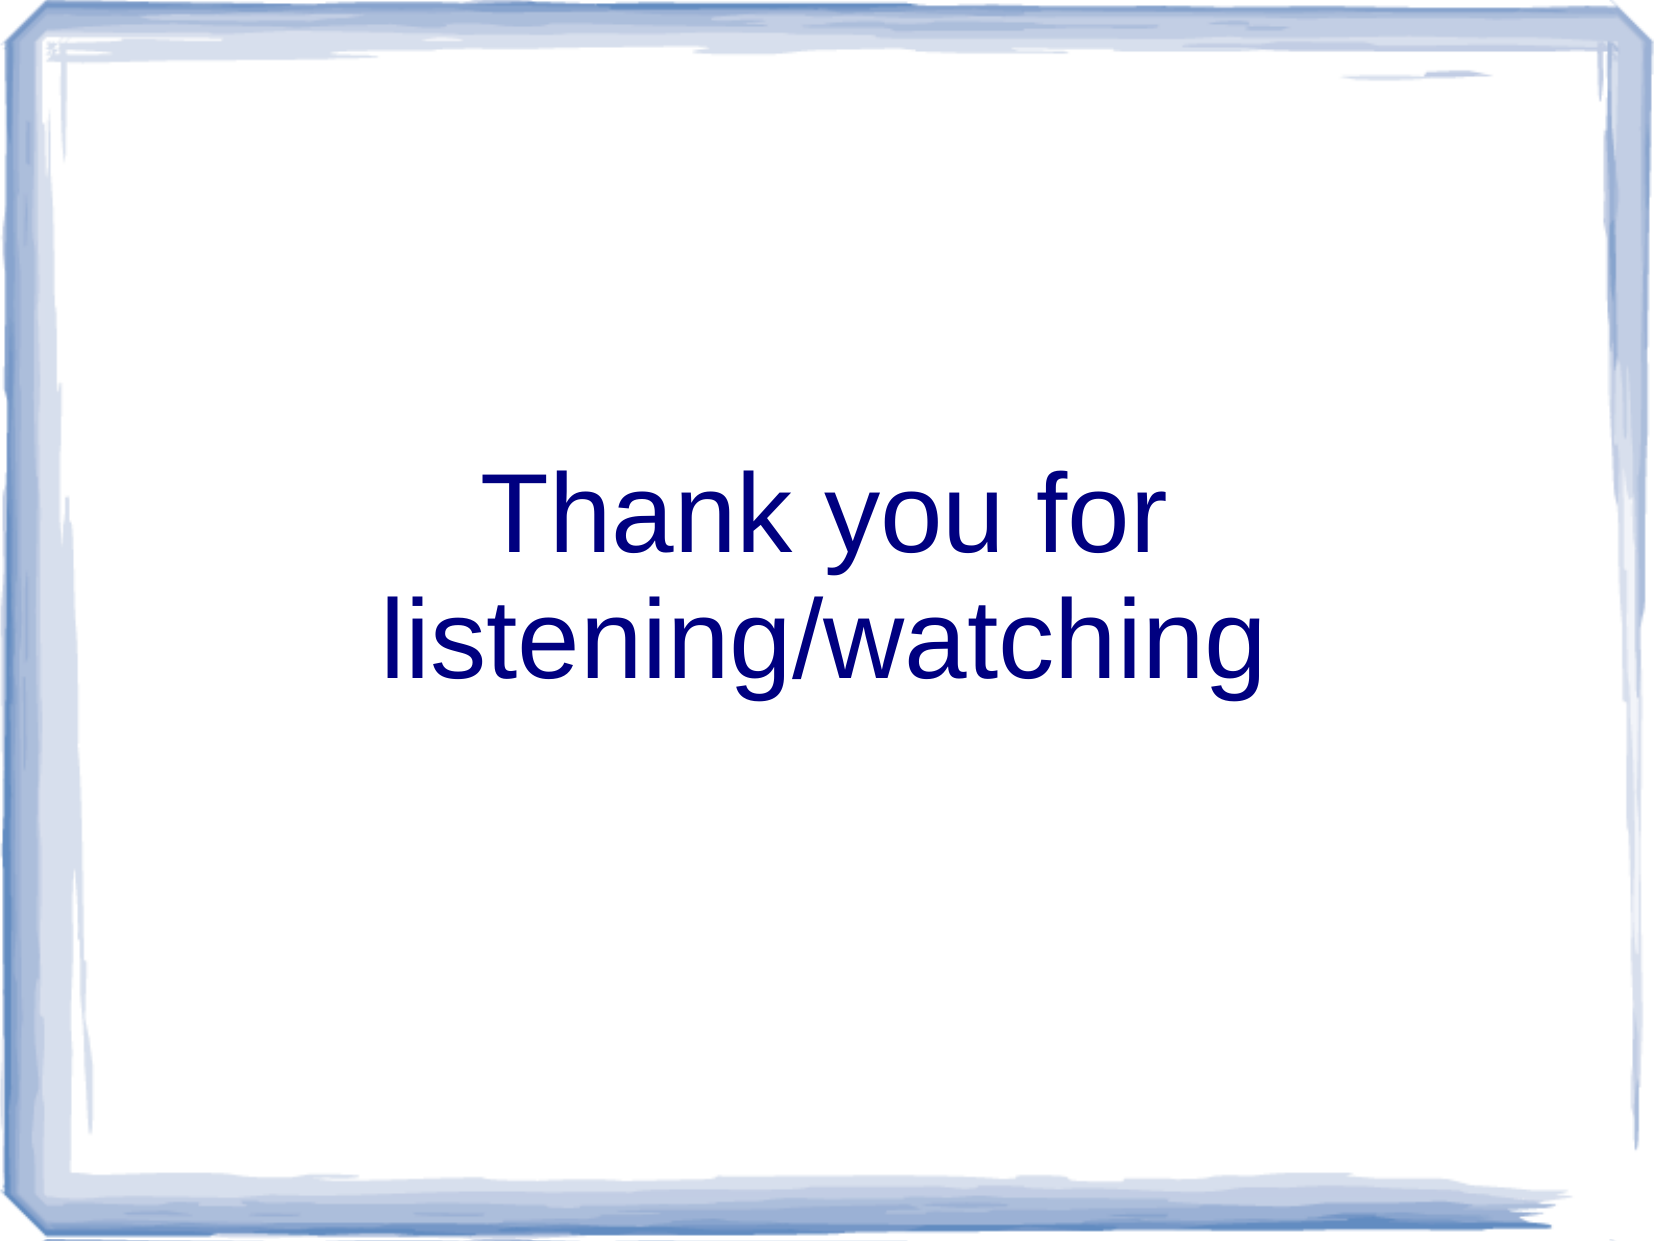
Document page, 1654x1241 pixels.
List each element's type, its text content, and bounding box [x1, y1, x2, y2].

list Thank you for listening/watching [62, 295, 1516, 976]
picture [0, 0, 1654, 1241]
